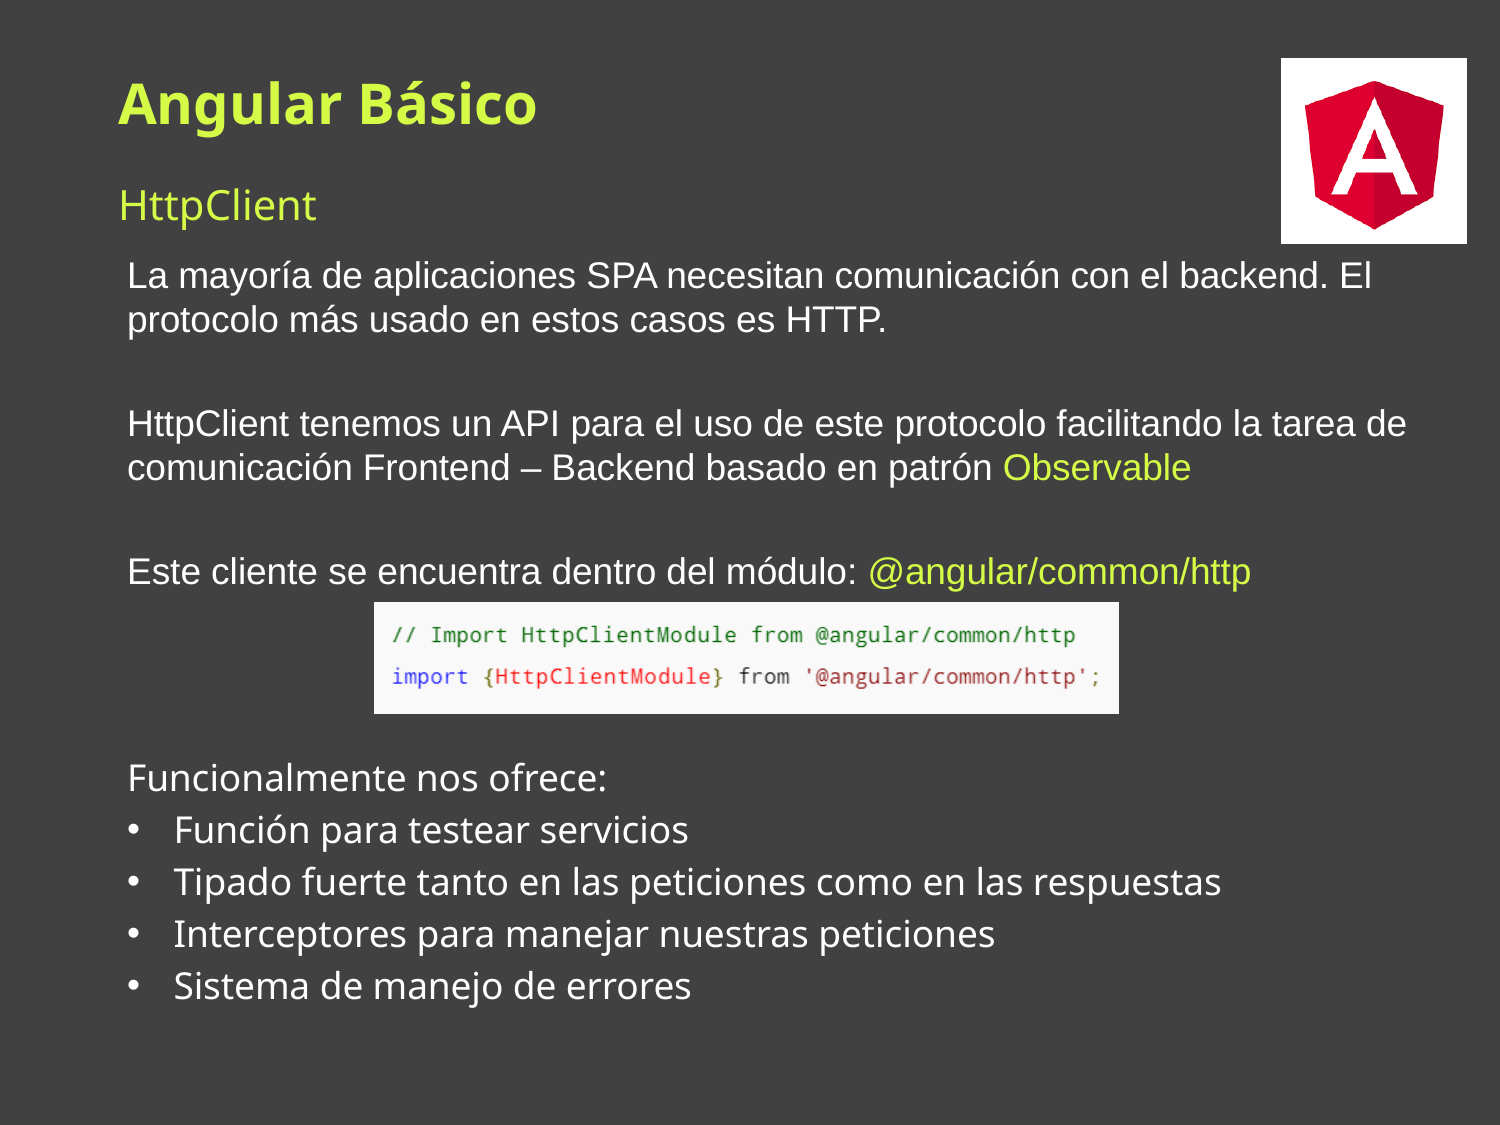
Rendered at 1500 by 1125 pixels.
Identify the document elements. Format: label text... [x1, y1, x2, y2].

title Angular Básico [103, 59, 1282, 144]
picture [374, 602, 1119, 714]
text_box La mayoría de aplicaciones SPA necesitan comunicación con el backend. El protocolo más usado en estos casos es HTTP. HttpClient tenemos un API para el uso de este protocolo facilitando la tarea de comunicación Frontend – Backend basado en patrón Observable Este cliente se encuentra dentro del módulo: @angular/common/http Funcionalmente nos ofrece: Función para testear servicios Tipado fuerte tanto en las peticiones como en las respuestas Interceptores para manejar nuestras peticiones Sistema de manejo de errores [112, 243, 1424, 1024]
list HttpClient [103, 163, 1282, 244]
picture [1281, 58, 1467, 244]
